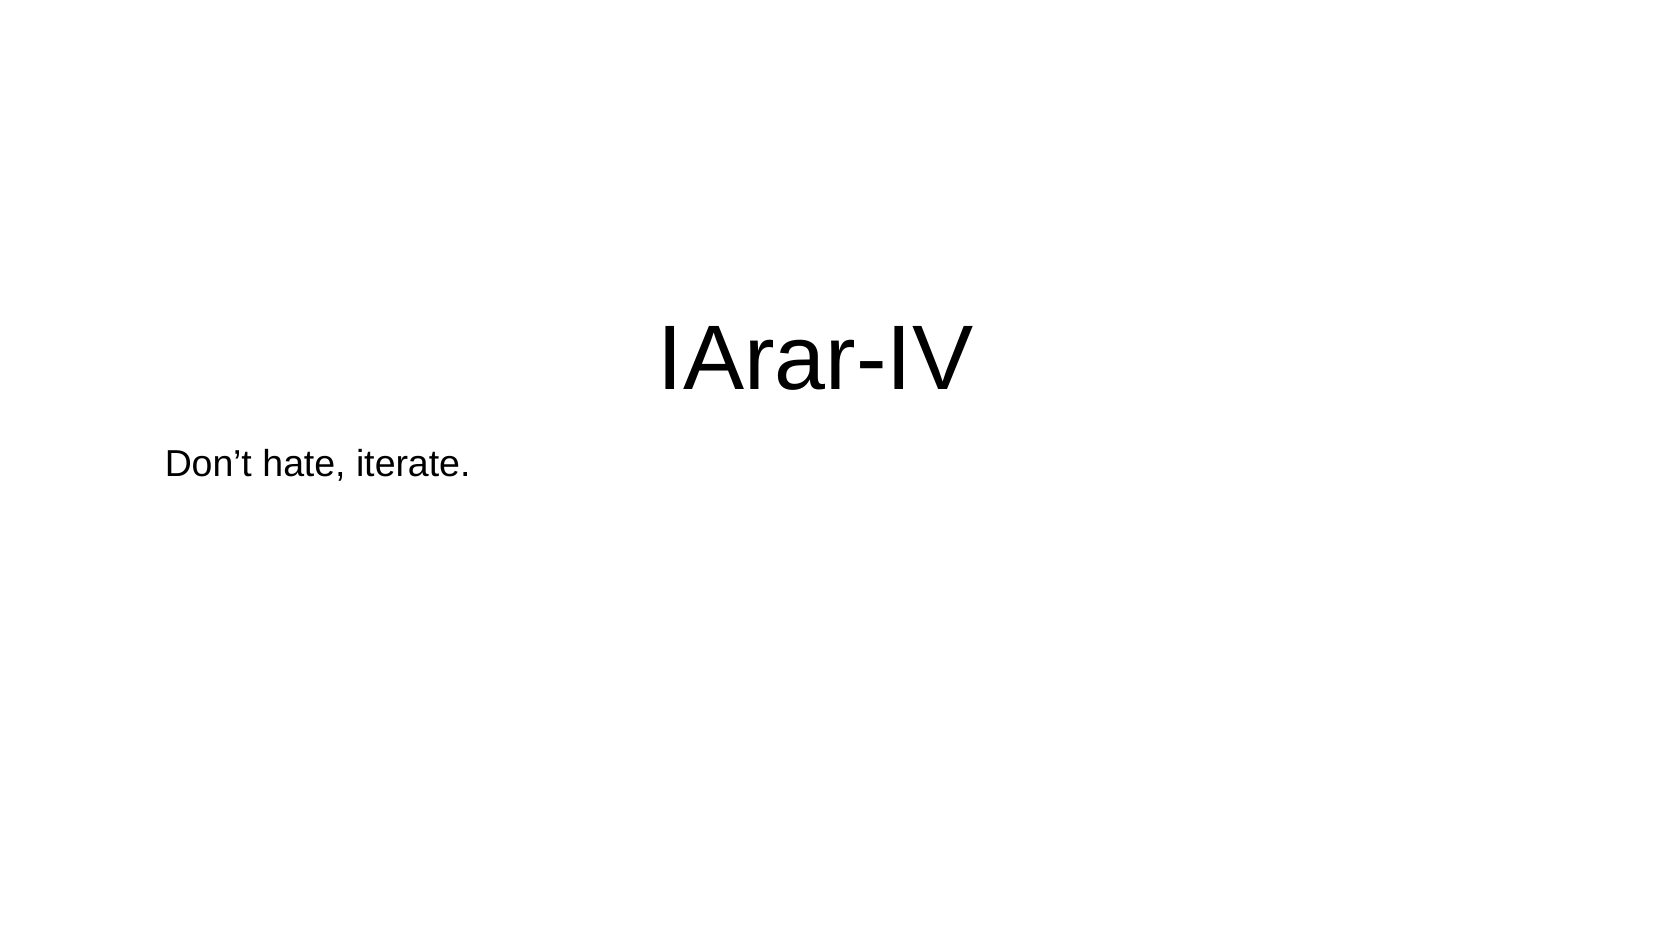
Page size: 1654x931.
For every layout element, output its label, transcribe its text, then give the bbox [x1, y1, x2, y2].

text_box Don’t hate, iterate. [150, 435, 676, 492]
title IArar-IV [71, 279, 1561, 436]
